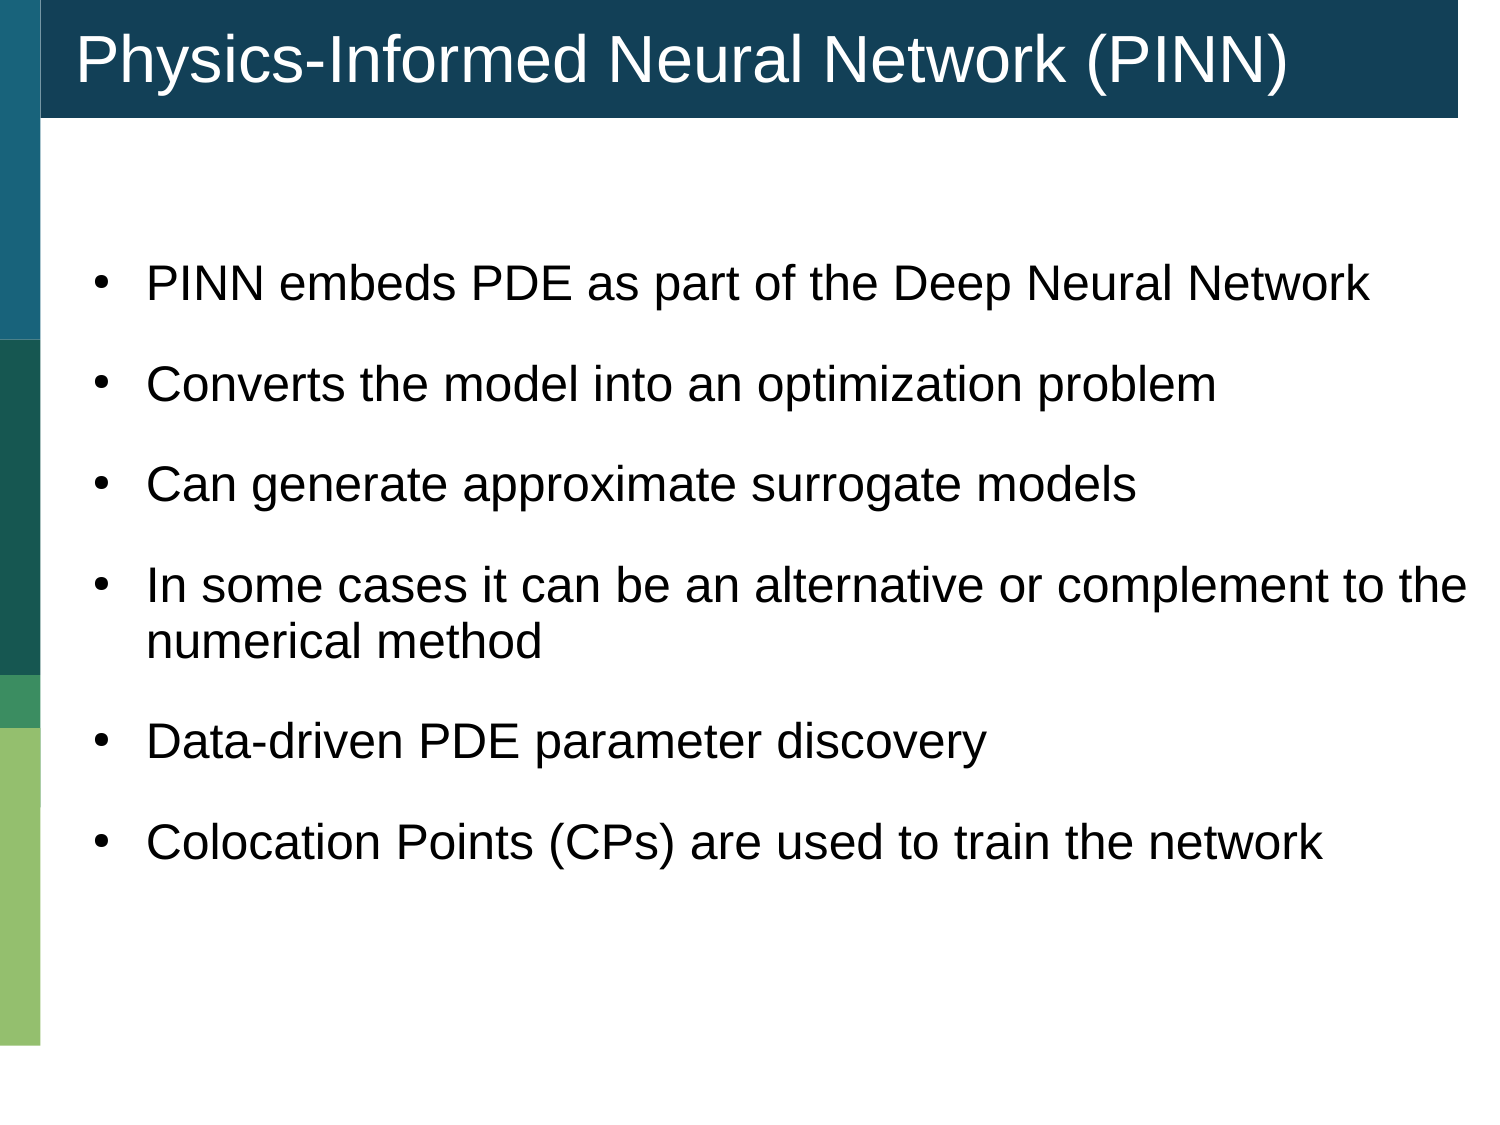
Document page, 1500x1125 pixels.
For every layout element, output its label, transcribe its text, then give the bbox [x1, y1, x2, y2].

list PINN embeds PDE as part of the Deep Neural Network Converts the model into an optimization problem Can generate approximate surrogate models In some cases it can be an alternative or complement to the numerical method Data-driven PDE parameter discovery Colocation Points (CPs) are used to train the network [75, 254, 1471, 1125]
title Physics-Informed Neural Network (PINN) [75, 0, 1458, 118]
